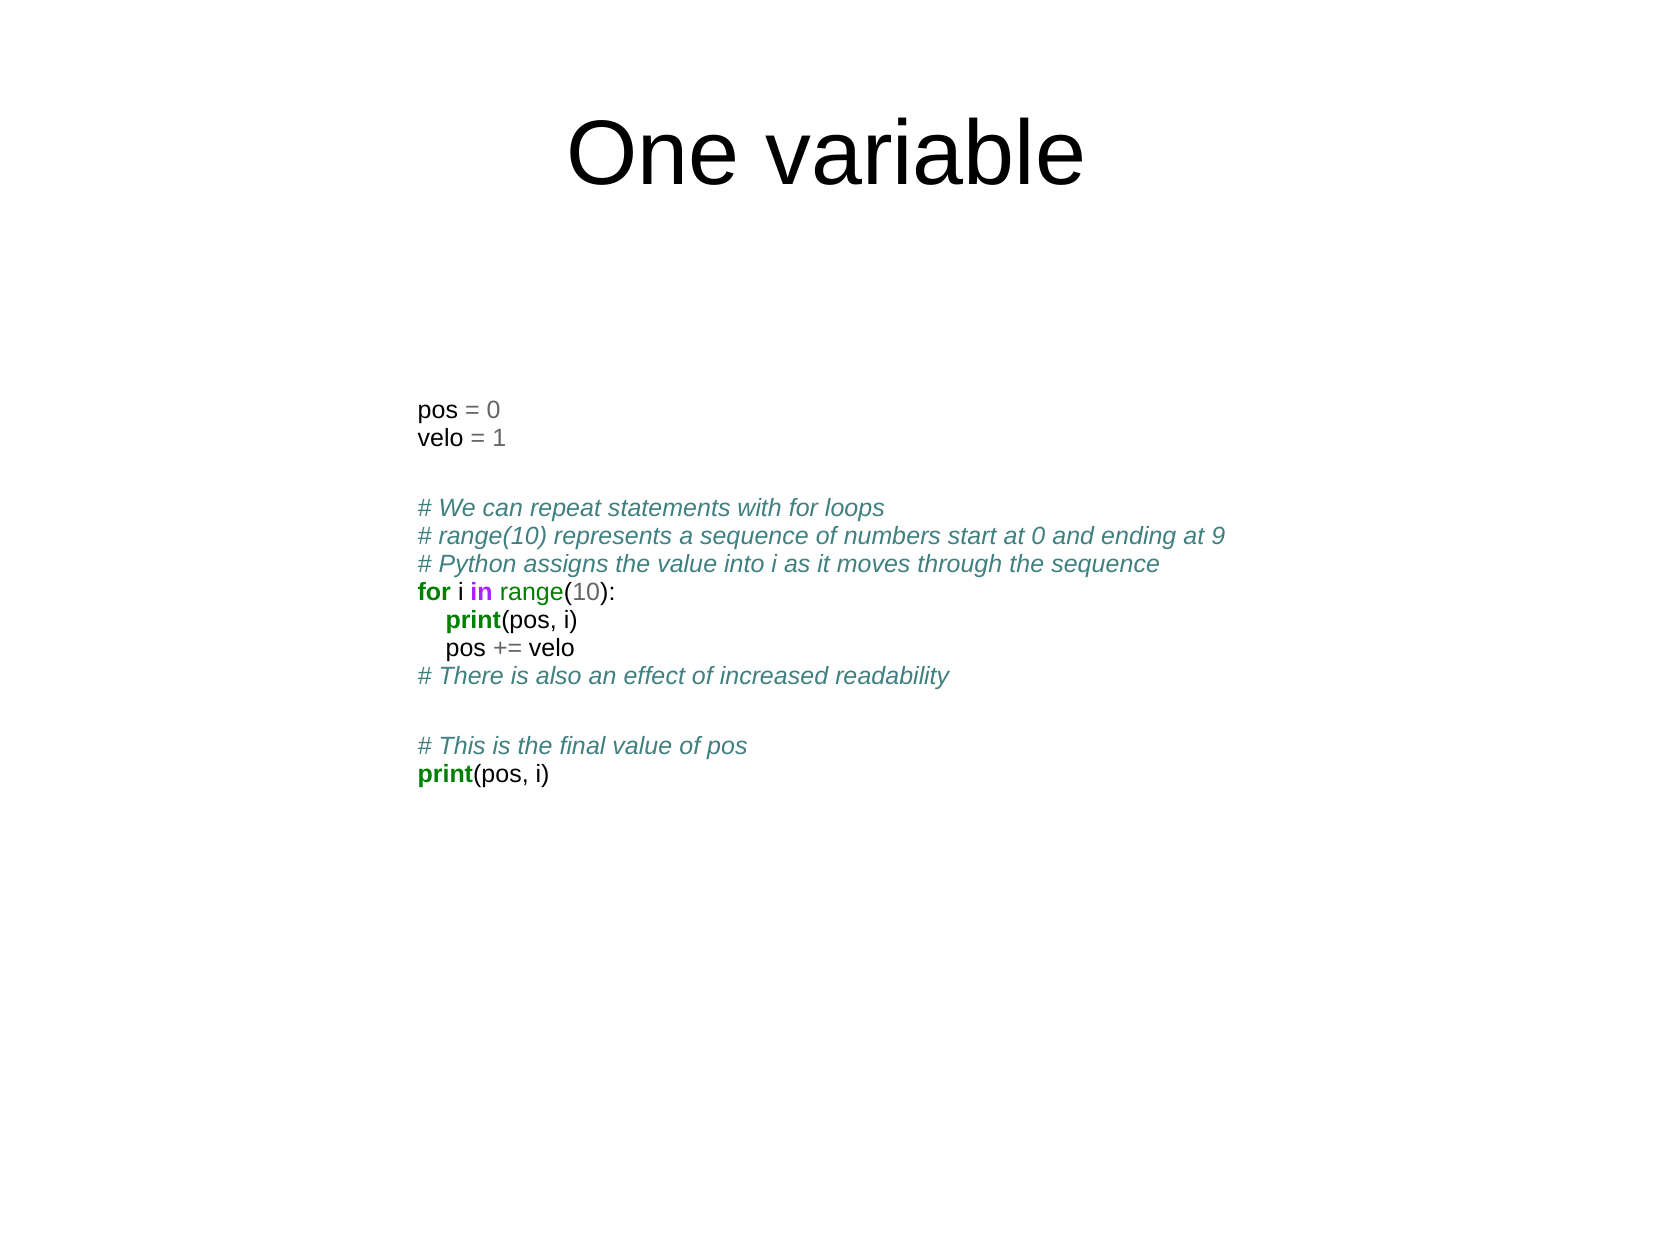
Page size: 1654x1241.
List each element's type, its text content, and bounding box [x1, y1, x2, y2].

text_box pos = 0 velo = 1 # We can repeat statements with for loops # range(10) represents a sequence of numbers start at 0 and ending at 9 # Python assigns the value into i as it moves through the sequence for i in range(10): print(pos, i) pos += velo # There is also an effect of increased readability # This is the final value of pos print(pos, i) [402, 388, 1251, 852]
title One variable [82, 49, 1571, 257]
